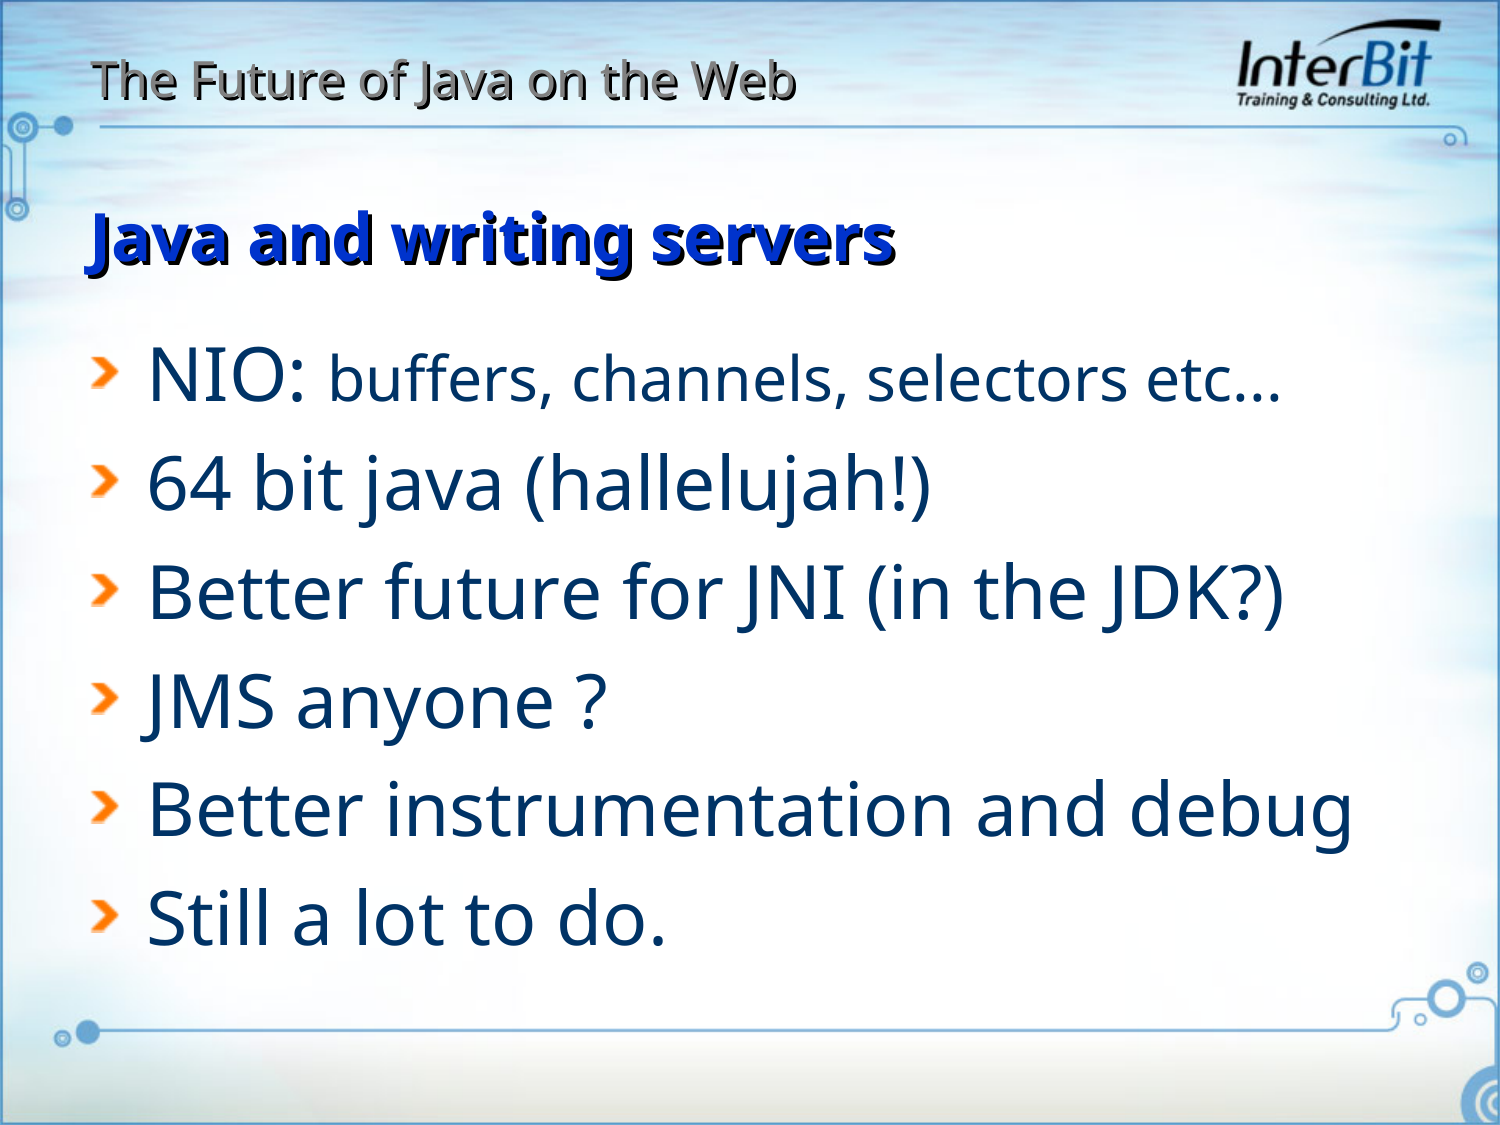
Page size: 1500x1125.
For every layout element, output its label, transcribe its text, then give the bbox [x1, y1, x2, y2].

title The Future of Java on the Web [75, 14, 1425, 141]
list Java and writing servers NIO: buffers, channels, selectors etc... 64 bit java (hallelujah!) Better future for JNI (in the JDK?) JMS anyone ? Better instrumentation and debug Still a lot to do. [75, 187, 1426, 1038]
picture [0, 0, 1500, 1125]
